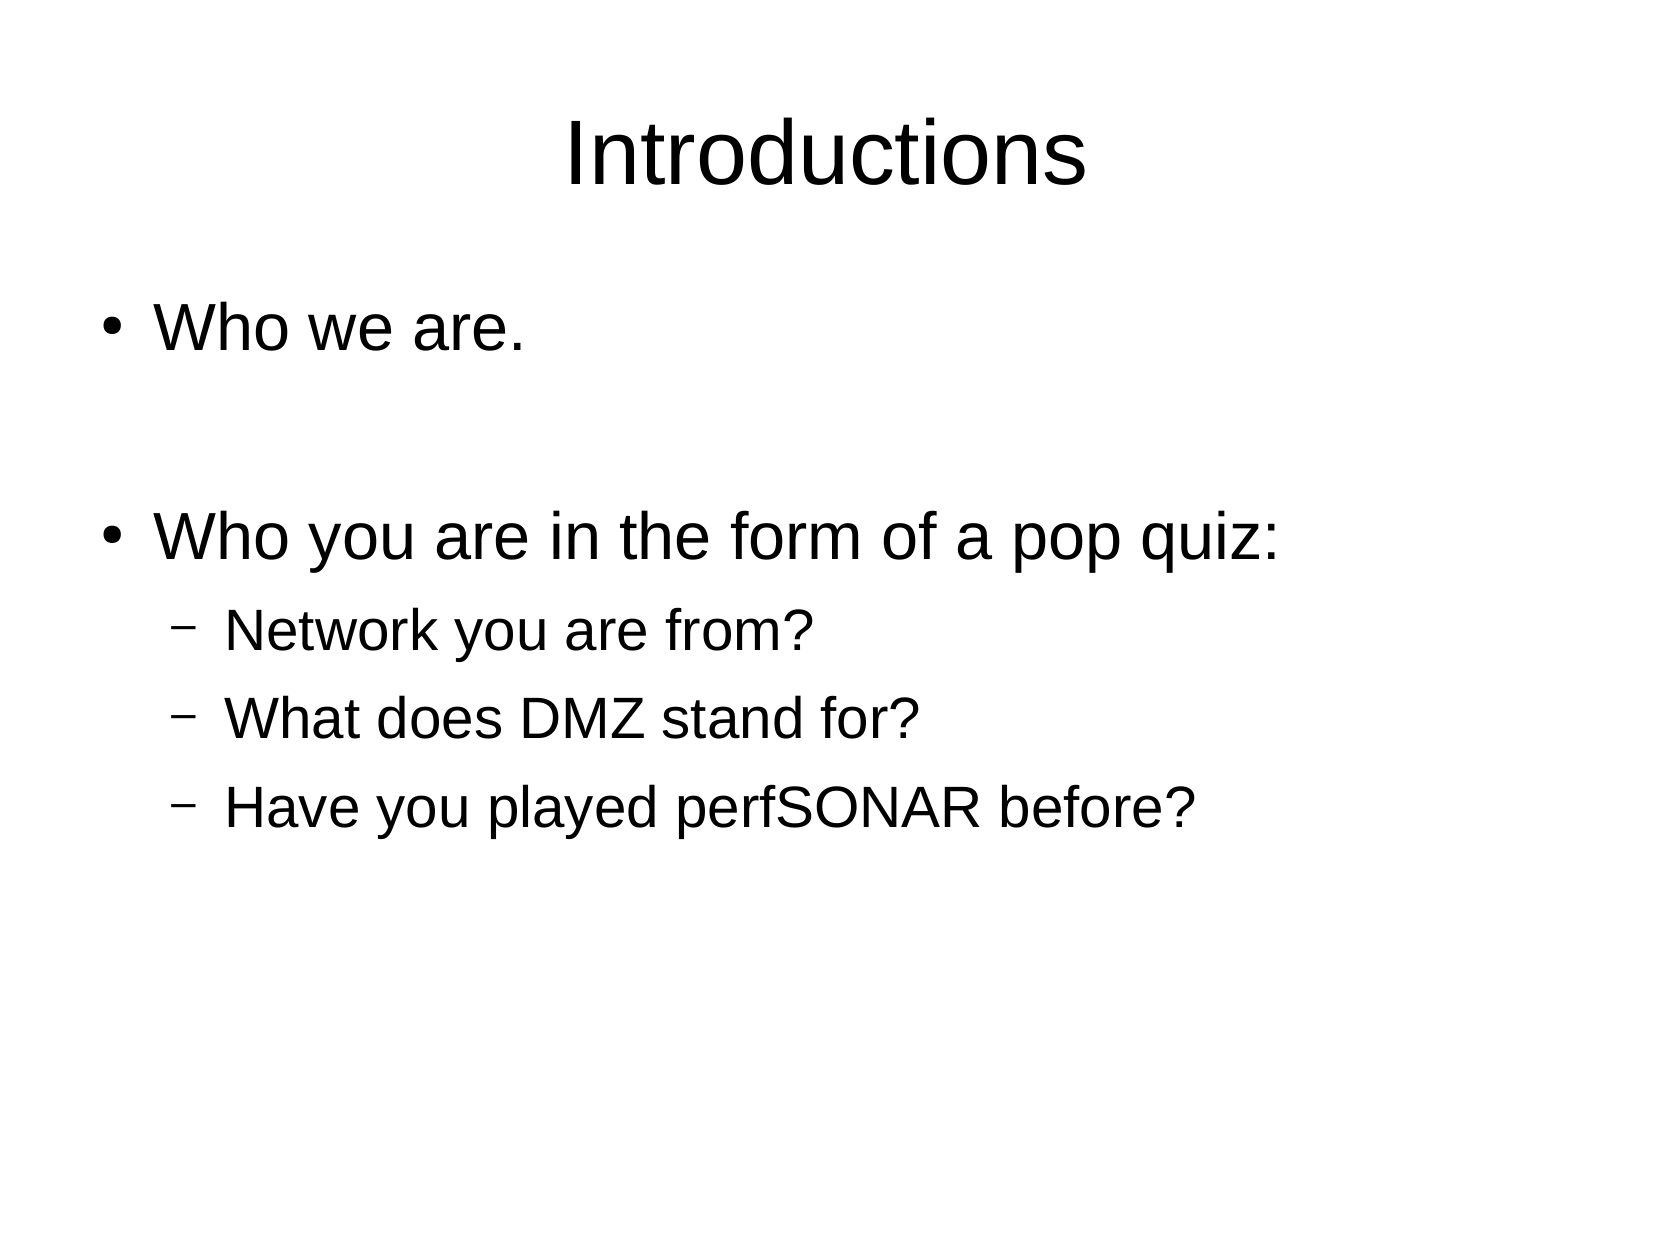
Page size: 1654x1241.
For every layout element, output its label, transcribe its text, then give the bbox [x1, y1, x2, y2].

title Introductions [82, 49, 1571, 257]
list Who we are. Who you are in the form of a pop quiz: Network you are from? What does DMZ stand for? Have you played perfSONAR before? [82, 290, 1571, 1010]
